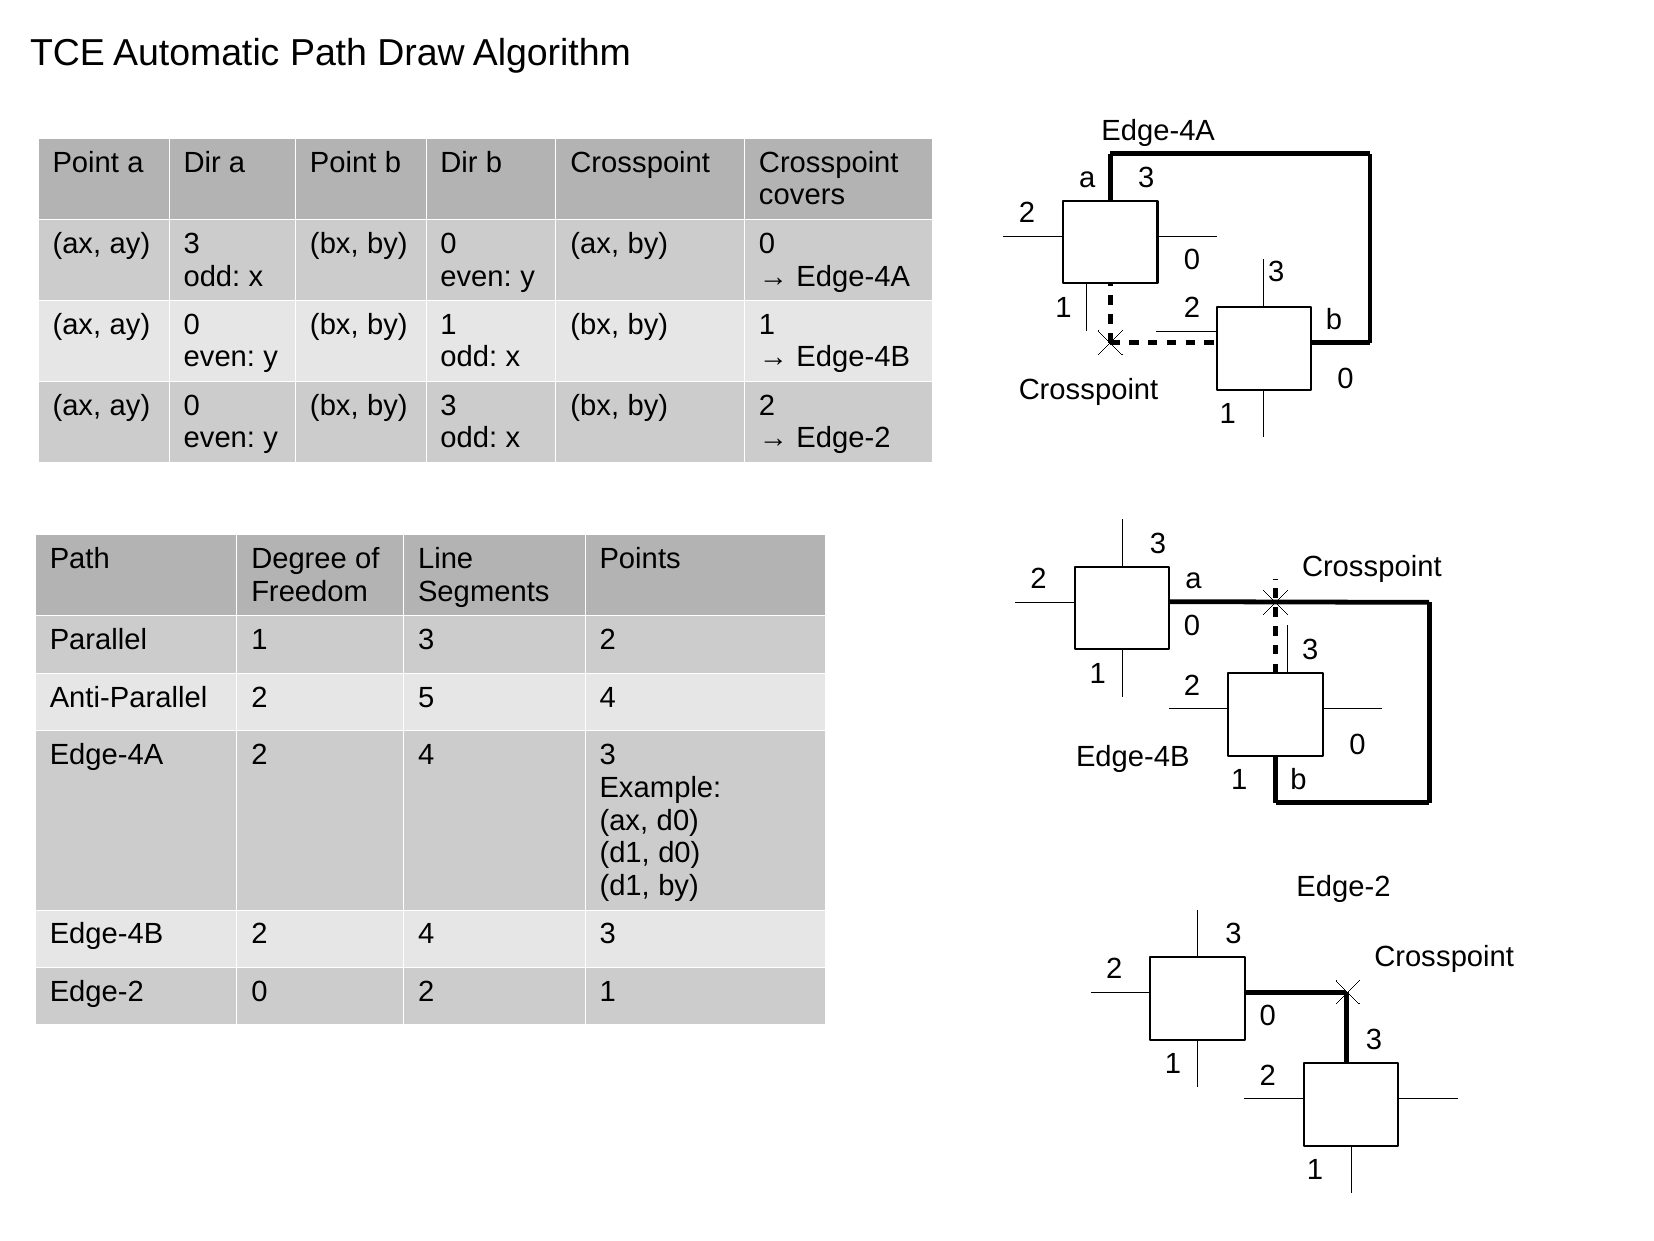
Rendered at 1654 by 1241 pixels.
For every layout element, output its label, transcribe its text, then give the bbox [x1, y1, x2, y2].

table_header Point b [296, 139, 426, 219]
table_cell 1 [237, 616, 403, 673]
text_box 0 [1169, 601, 1216, 650]
table_cell (bx, by) [556, 301, 744, 381]
table_header Line Segments [404, 535, 585, 615]
text_box b [1311, 295, 1357, 343]
text_box 3 [1210, 909, 1257, 958]
table_cell Parallel [36, 616, 236, 673]
text_box 1 [1204, 389, 1251, 438]
table_cell (ax, ay) [39, 301, 169, 381]
table_cell 0 even: y [427, 220, 555, 300]
table_cell Edge-4B [36, 911, 236, 967]
text_box Edge-4B [1061, 732, 1205, 780]
table_header Point a [39, 139, 169, 219]
table_cell 2 [237, 731, 403, 910]
table_cell 1 [586, 968, 825, 1024]
text_box 3 [1253, 248, 1300, 296]
table_header Path [36, 535, 236, 615]
table_cell 0 [237, 968, 403, 1024]
text_box 1 [1292, 1145, 1338, 1194]
table_cell 0 even: y [170, 301, 295, 381]
table_cell 3 [404, 616, 585, 673]
table_cell Edge-4A [36, 731, 236, 910]
table_cell 4 [586, 674, 825, 730]
text_box Crosspoint [1287, 542, 1487, 591]
text_box 0 [1169, 235, 1216, 283]
text_box 1 [1216, 755, 1263, 804]
text_box 2 [1169, 661, 1216, 709]
table_header Crosspoint [556, 139, 744, 219]
table_cell 3 odd: x [170, 220, 295, 300]
table_cell 5 [404, 674, 585, 730]
text_box Crosspoint [1003, 365, 1204, 414]
table_cell Edge-2 [36, 968, 236, 1024]
table_cell 2 [586, 616, 825, 673]
text_box Edge-4A [1086, 106, 1231, 154]
text_box a [1170, 555, 1217, 603]
text_box 2 [1091, 945, 1138, 993]
table_cell 2 [237, 911, 403, 967]
table_cell (bx, by) [296, 301, 426, 381]
table_cell 0 even: y [170, 382, 295, 462]
text_box Edge-2 [1281, 862, 1406, 910]
table_cell 1 odd: x [427, 301, 555, 381]
text_box 3 [1135, 519, 1182, 568]
table_cell (bx, by) [296, 382, 426, 462]
table_cell (bx, by) [556, 382, 744, 462]
table_cell 4 [404, 911, 585, 967]
table_cell (ax, ay) [39, 382, 169, 462]
text_box 1 [1074, 649, 1121, 697]
text_box 3 [1351, 1015, 1398, 1064]
text_box 2 [1003, 188, 1050, 237]
table_cell 2 [404, 968, 585, 1024]
table_cell 4 [404, 731, 585, 910]
table_cell (bx, by) [296, 220, 426, 300]
table_cell 1 → Edge-4B [745, 301, 932, 381]
text_box 0 [1244, 991, 1291, 1040]
table_cell 3 [586, 911, 825, 967]
table_cell Anti-Parallel [36, 674, 236, 730]
text_box TCE Automatic Path Draw Algorithm [15, 23, 647, 81]
text_box a [1064, 153, 1111, 202]
text_box b [1275, 755, 1322, 803]
text_box 1 [1040, 283, 1087, 331]
table_cell 2 [237, 674, 403, 730]
text_box 3 [1287, 625, 1334, 673]
text_box 2 [1169, 283, 1216, 332]
text_box Crosspoint [1359, 932, 1560, 981]
table_header Dir b [427, 139, 555, 219]
text_box 2 [1015, 554, 1062, 603]
text_box 0 [1334, 720, 1381, 769]
text_box 0 [1322, 354, 1369, 403]
table_header Degree of Freedom [237, 535, 403, 615]
text_box 1 [1150, 1039, 1197, 1088]
text_box 3 [1123, 156, 1170, 202]
text_box 2 [1244, 1051, 1291, 1099]
table_cell 0 → Edge-4A [745, 220, 932, 300]
table_cell 3 odd: x [427, 382, 555, 462]
table_cell (ax, ay) [39, 220, 169, 300]
table_header Points [586, 535, 825, 615]
table_cell (ax, by) [556, 220, 744, 300]
table_header Crosspoint covers [745, 139, 932, 219]
table_header Dir a [170, 139, 295, 219]
table_cell 3 Example: (ax, d0) (d1, d0) (d1, by) [586, 731, 825, 910]
table_cell 2 → Edge-2 [745, 382, 932, 462]
